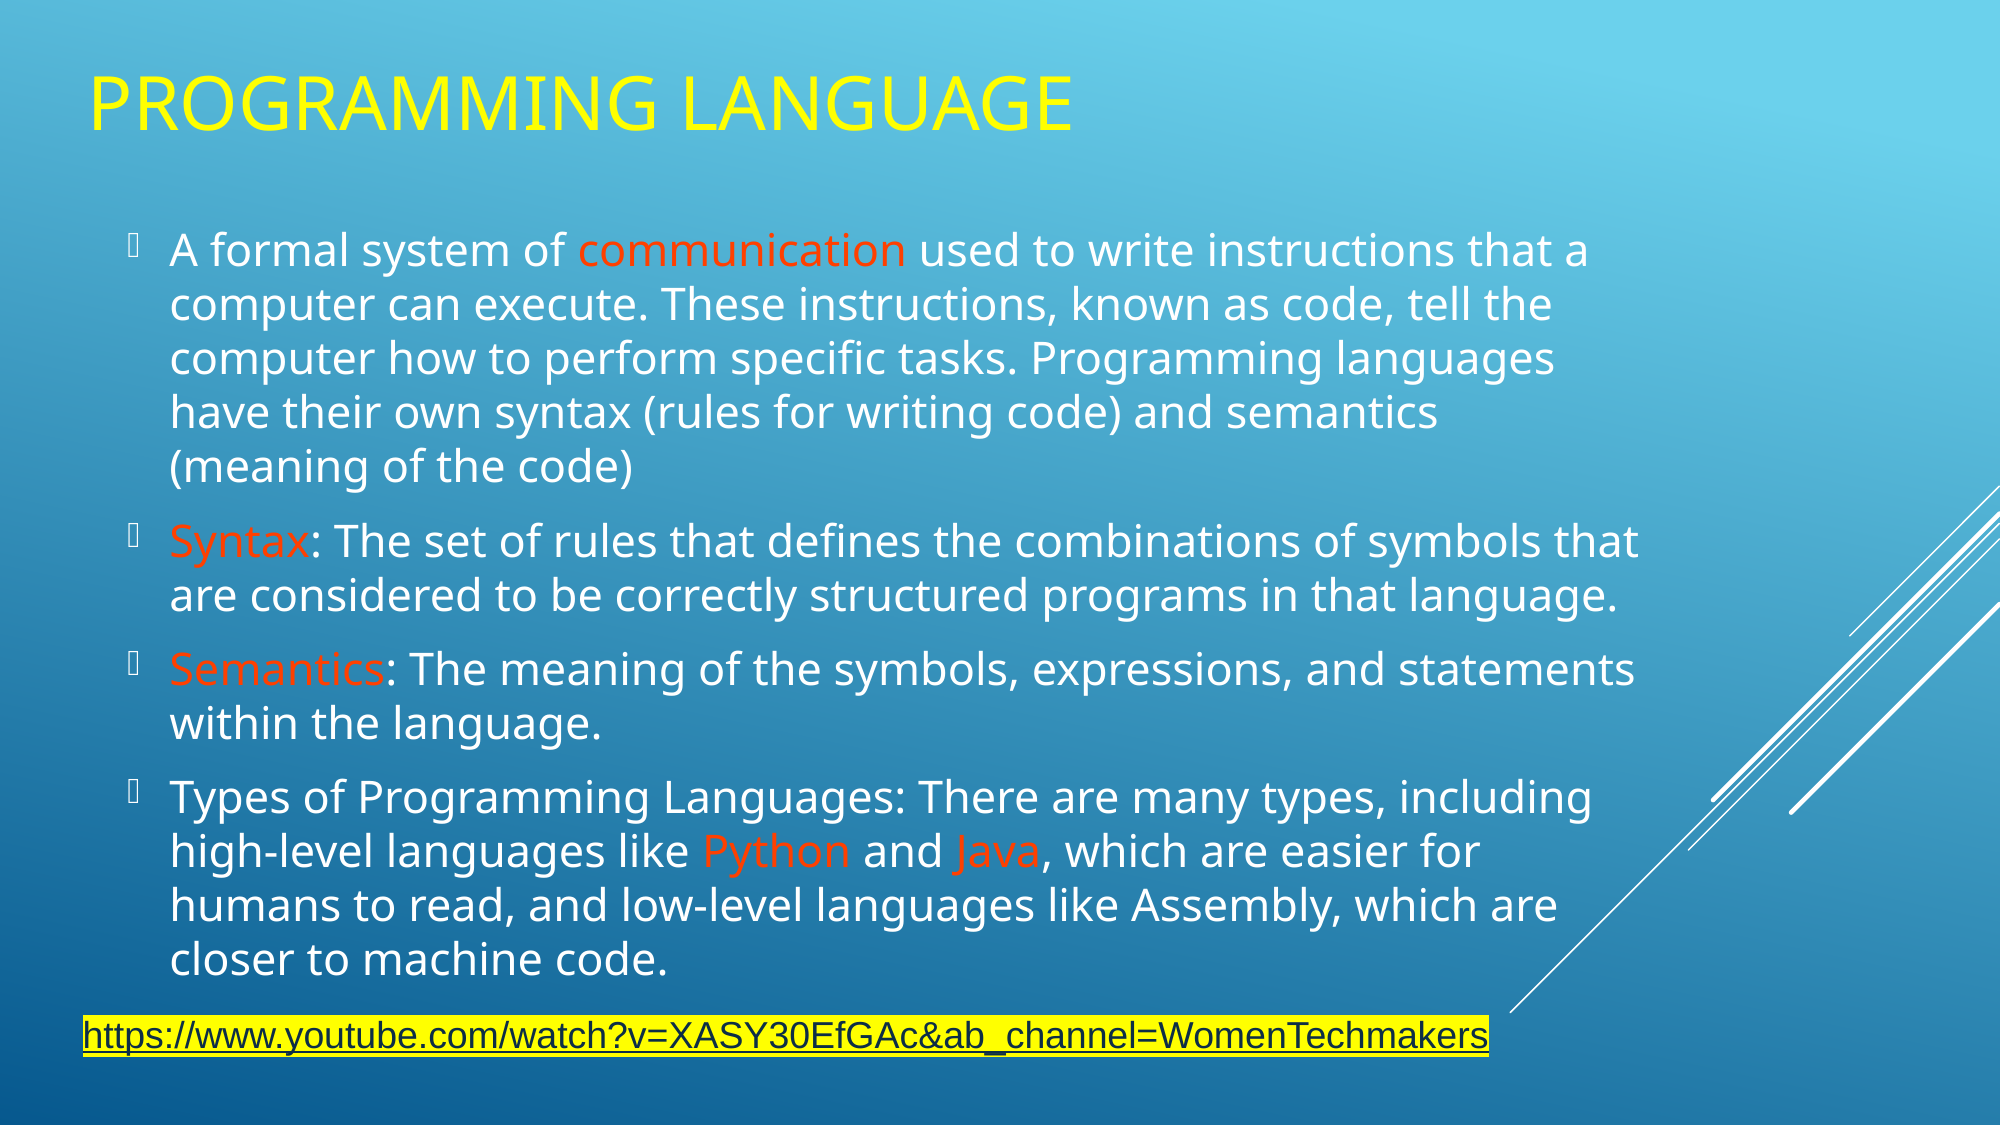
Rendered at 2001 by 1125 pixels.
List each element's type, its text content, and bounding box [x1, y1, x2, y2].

text_box https://www.youtube.com/watch?v=XASY30EfGAc&ab_channel=WomenTechmakers [67, 1003, 1506, 1115]
list A formal system of communication used to write instructions that a computer can execute. These instructions, known as code, tell the computer how to perform specific tasks. Programming languages have their own syntax (rules for writing code) and semantics (meaning of the code) Syntax: The set of rules that defines the combinations of symbols that are considered to be correctly structured programs in that language. Semantics: The meaning of the symbols, expressions, and statements within the language. Types of Programming Languages: There are many types, including high-level languages like Python and Java, which are easier for humans to read, and low-level languages like Assembly, which are closer to machine code. [112, 214, 1664, 1015]
title Programming Language [72, 16, 1853, 185]
